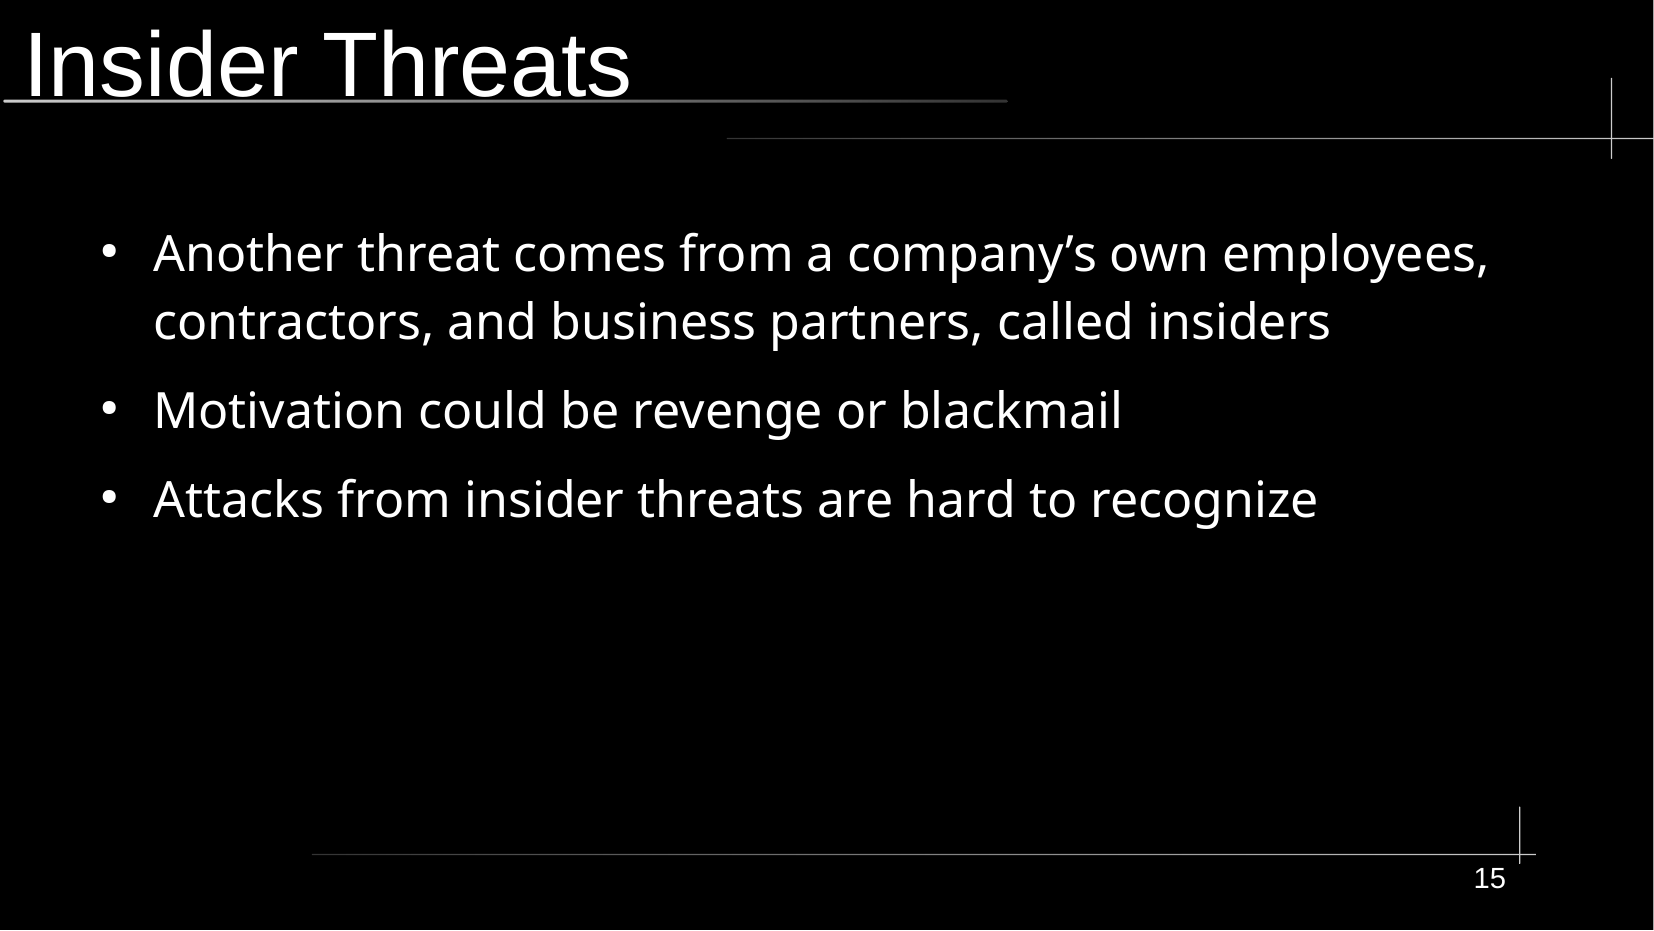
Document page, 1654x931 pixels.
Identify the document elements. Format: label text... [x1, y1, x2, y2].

list Another threat comes from a company’s own employees, contractors, and business partners, called insiders Motivation could be revenge or blackmail Attacks from insider threats are hard to recognize [82, 217, 1571, 758]
title Insider Threats [23, 11, 1589, 119]
